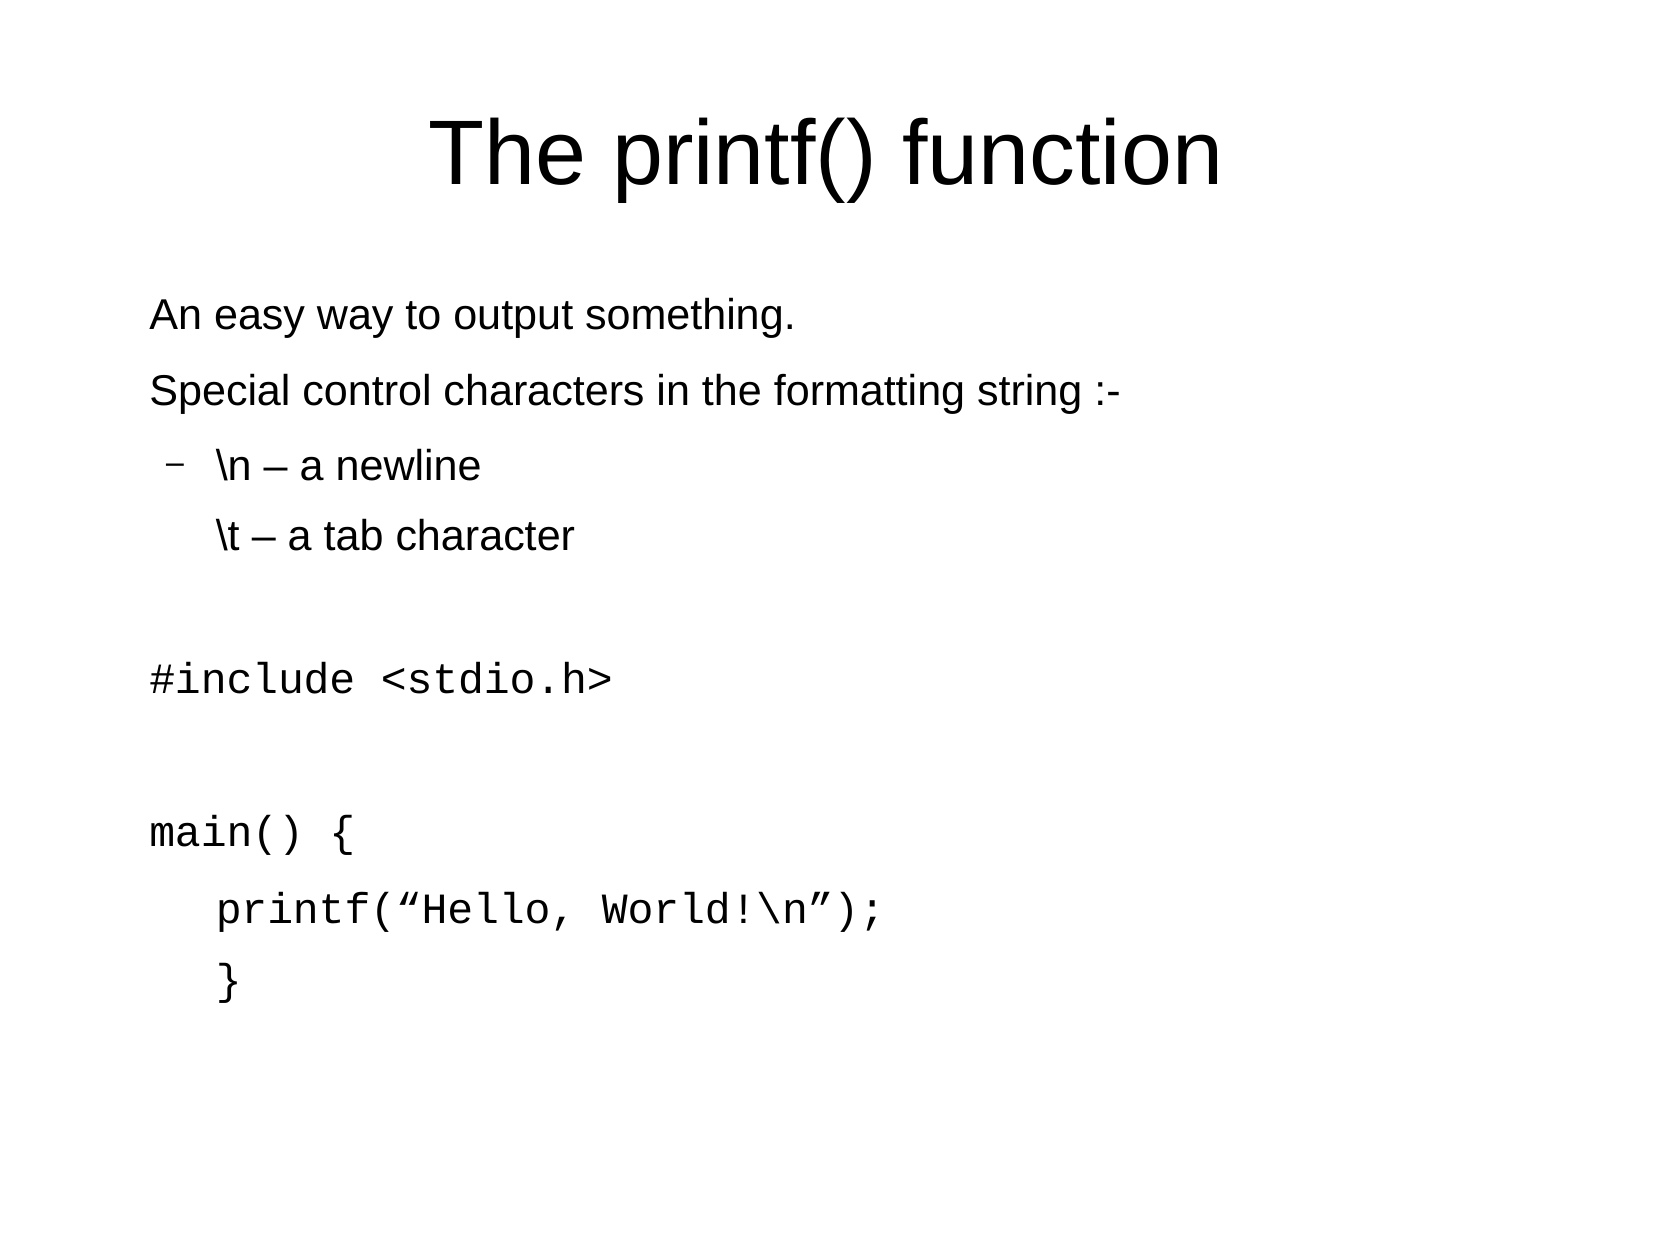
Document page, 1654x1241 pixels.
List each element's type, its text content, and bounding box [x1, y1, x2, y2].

title The printf() function [82, 49, 1571, 257]
list An easy way to output something. Special control characters in the formatting string :- \n – a newline \t – a tab character #include <stdio.h> main() { printf(“Hello, World!\n”); } [82, 290, 1538, 1010]
